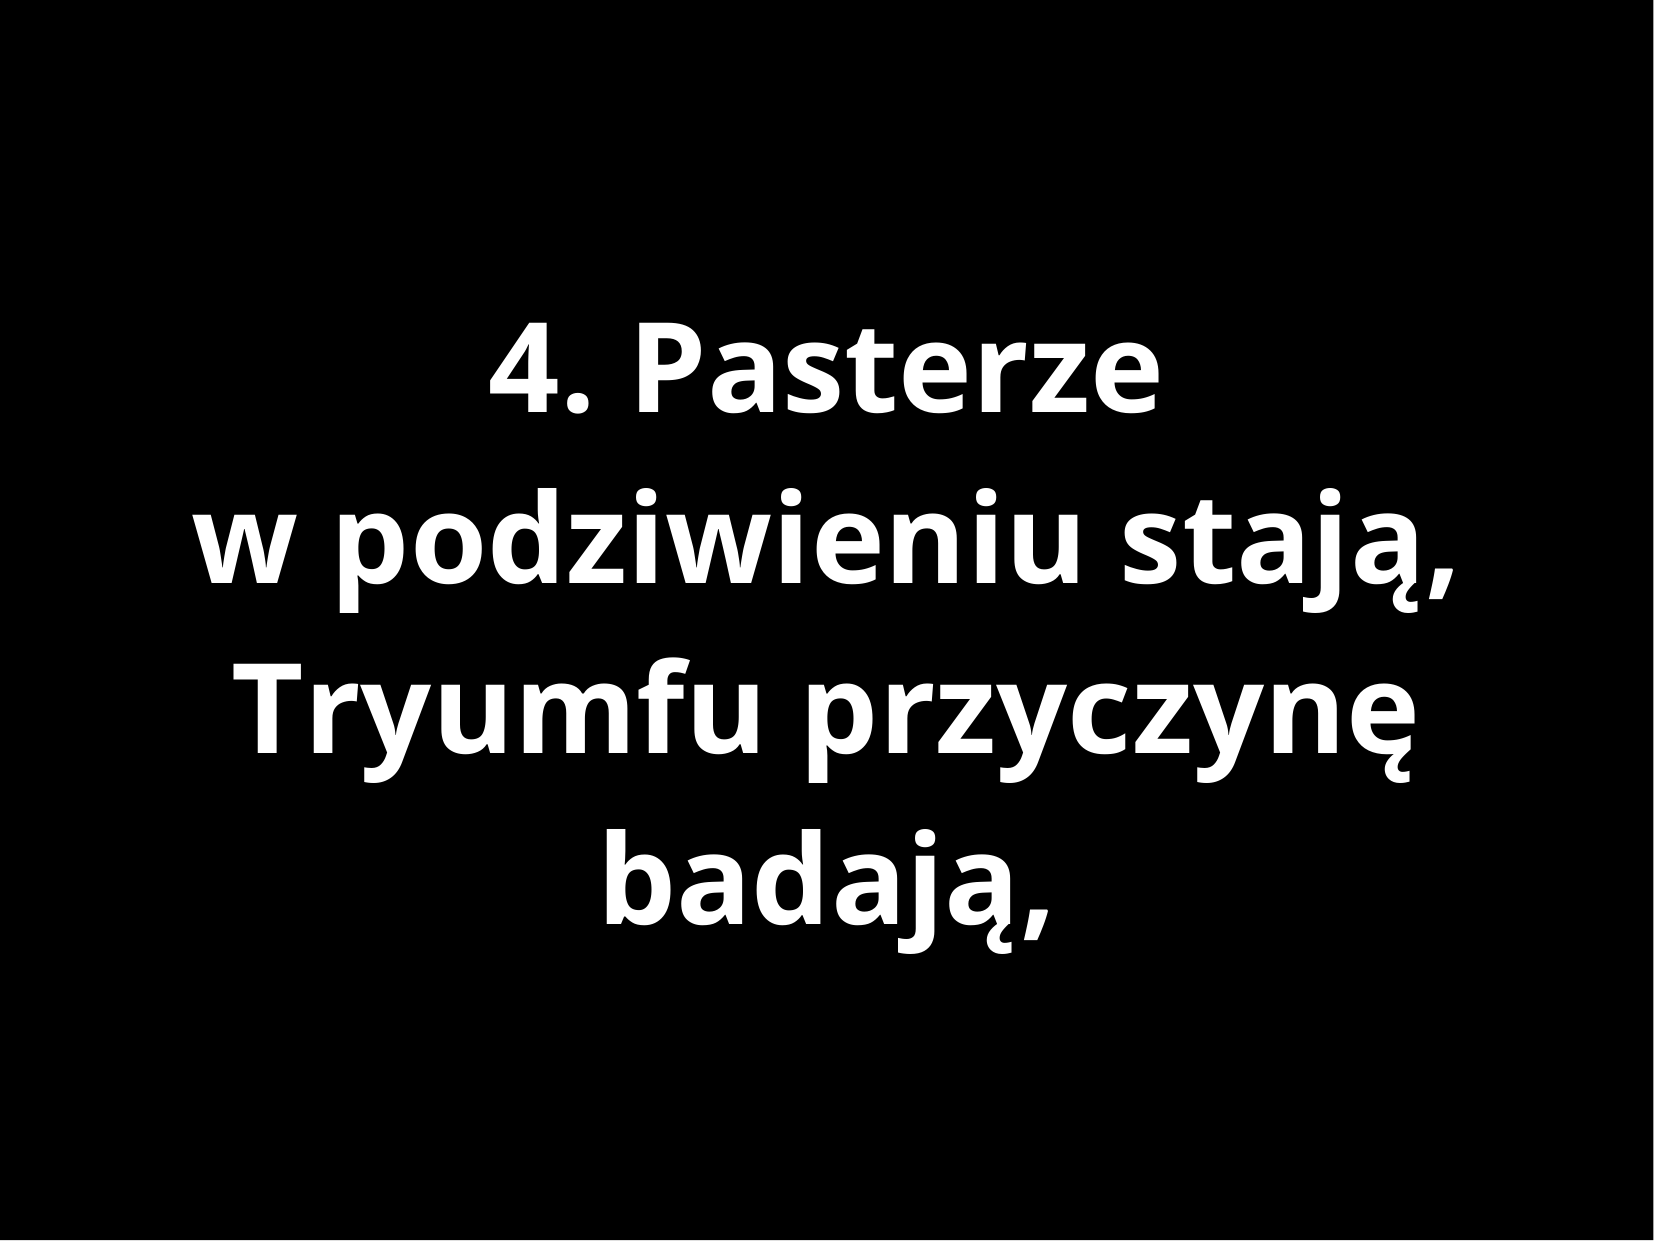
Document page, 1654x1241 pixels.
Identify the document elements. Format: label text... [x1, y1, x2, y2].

title 4. Pasterze w podziwieniu stają, Tryumfu przyczynę badają, [0, 0, 1654, 1241]
